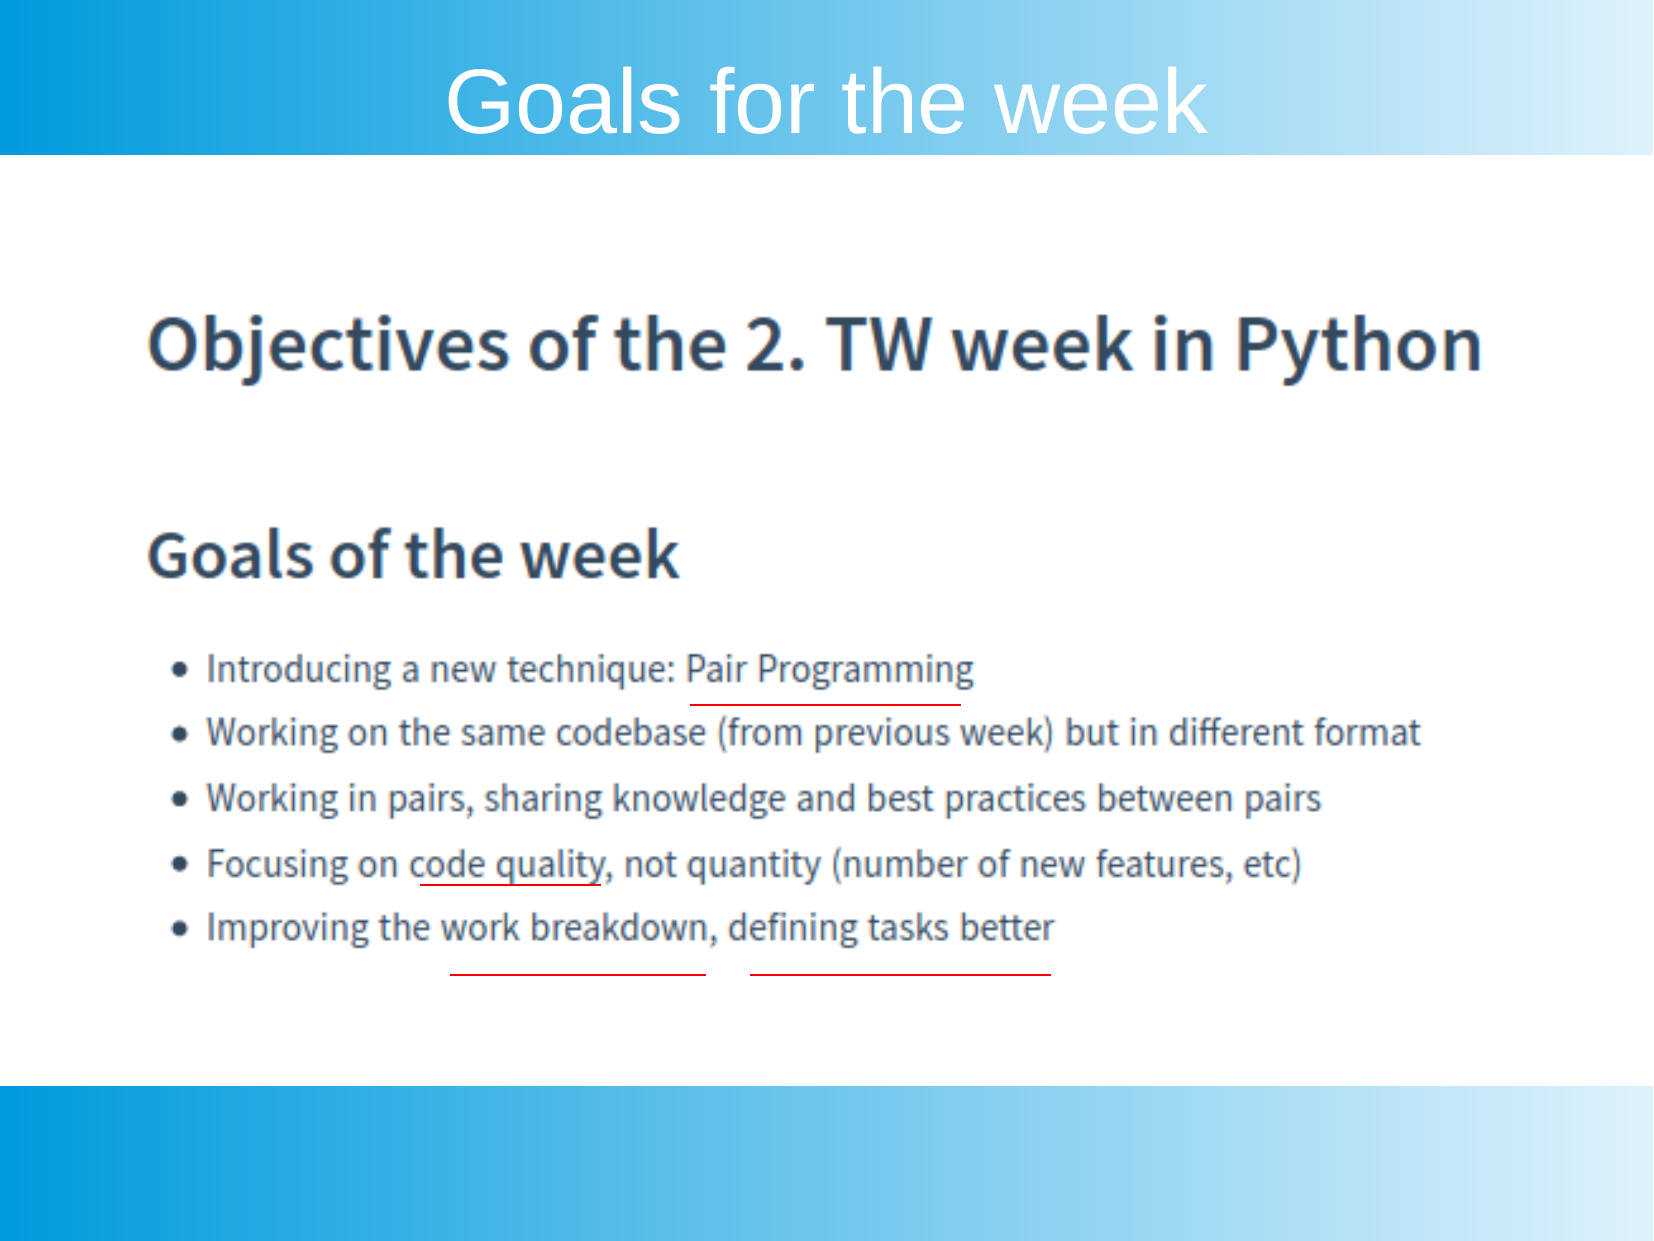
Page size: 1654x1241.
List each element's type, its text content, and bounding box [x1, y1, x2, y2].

title Goals for the week [82, 49, 1571, 155]
picture [45, 194, 1548, 1051]
